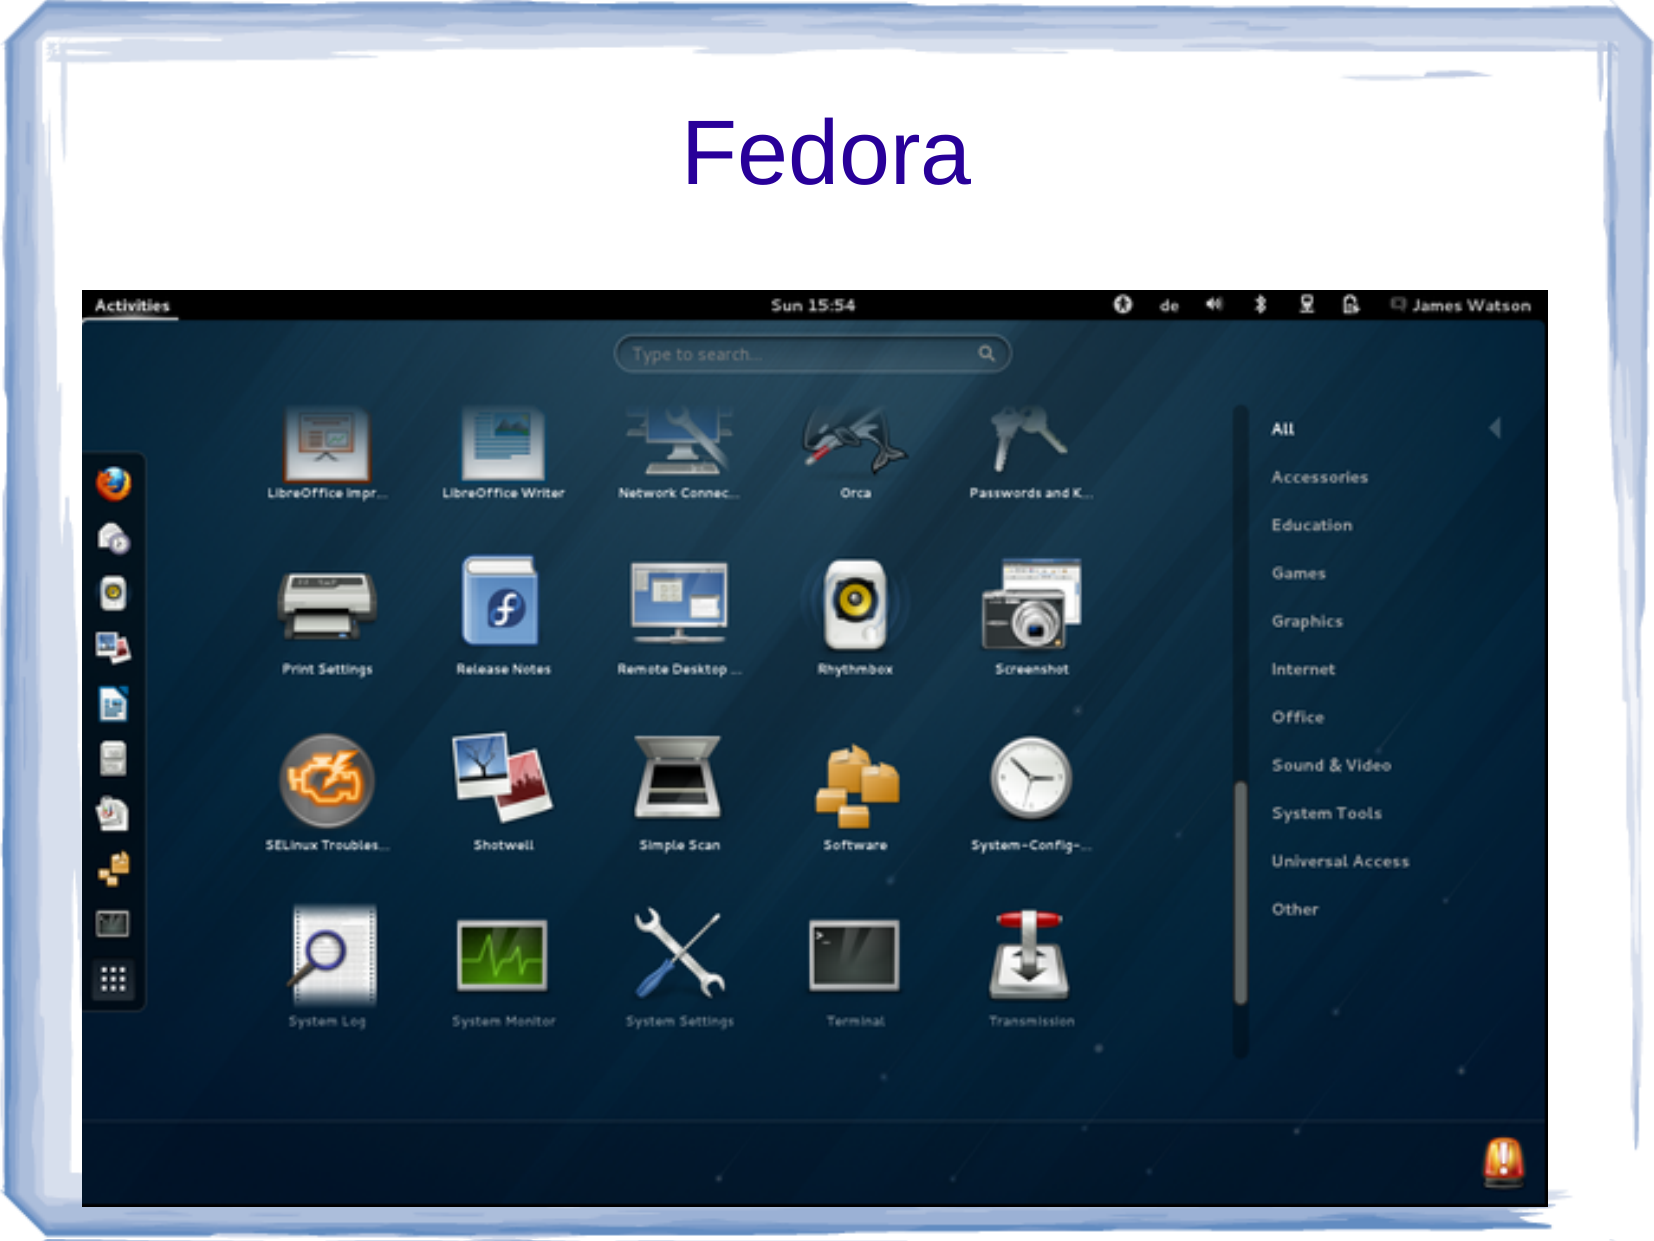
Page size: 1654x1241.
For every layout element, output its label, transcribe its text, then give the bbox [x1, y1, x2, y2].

title Fedora [82, 49, 1571, 257]
picture [0, 0, 1654, 1241]
